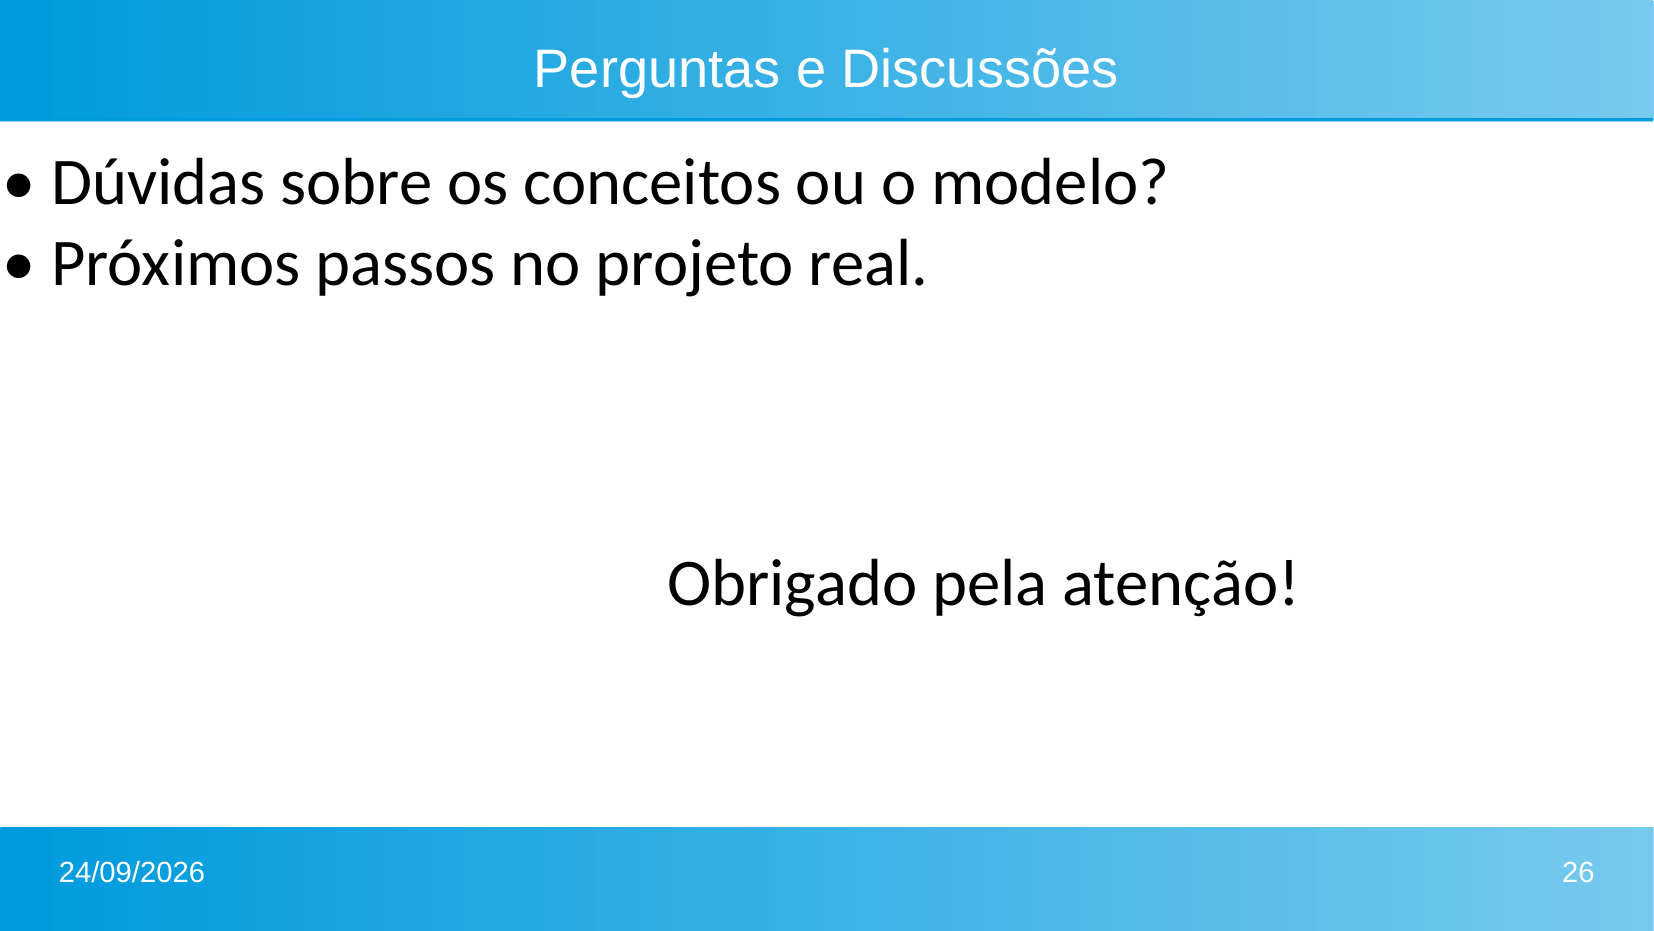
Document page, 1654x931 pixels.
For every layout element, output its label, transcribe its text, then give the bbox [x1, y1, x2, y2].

text_box • Dúvidas sobre os conceitos ou o modelo? • Próximos passos no projeto real. Obrigado pela atenção! [0, 147, 1654, 785]
title Perguntas e Discussões [59, 29, 1595, 108]
list [59, 118, 1595, 147]
